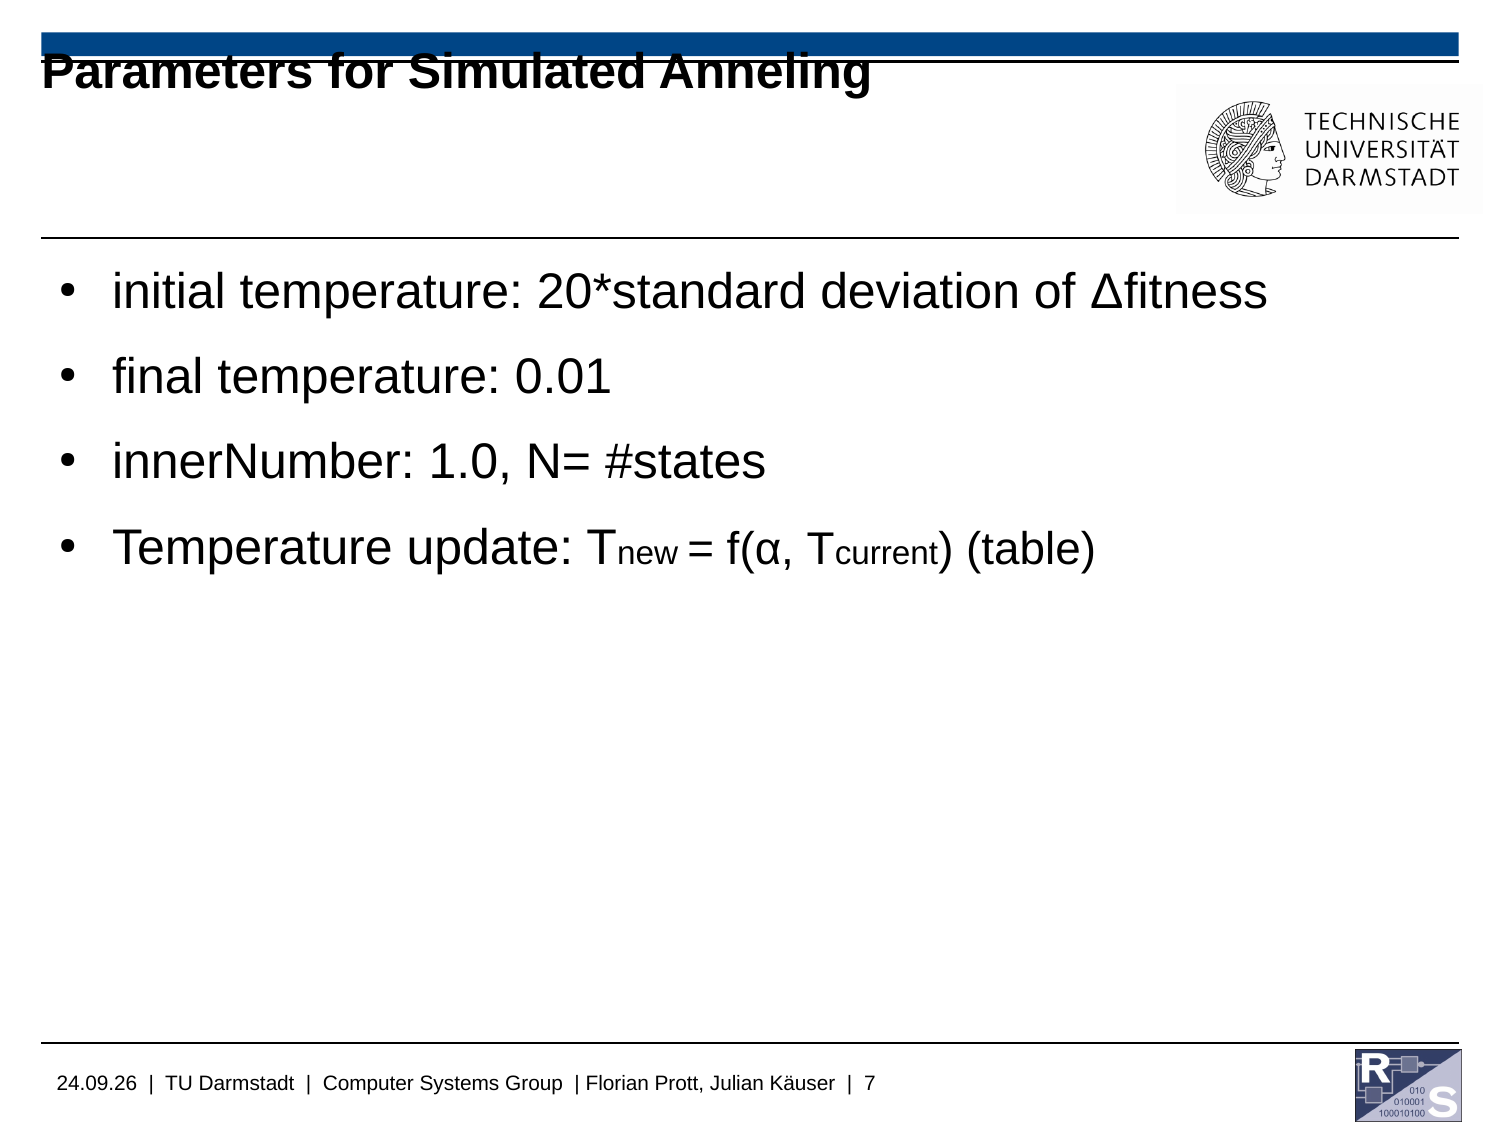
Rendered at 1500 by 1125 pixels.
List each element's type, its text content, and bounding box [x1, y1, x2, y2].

list initial temperature: 20*standard deviation of Δfitness final temperature: 0.01 innerNumber: 1.0, N= #states Temperature update: Tnew = f(α, Tcurrent) (table) [41, 263, 1455, 1032]
picture [1355, 1049, 1462, 1122]
title Parameters for Simulated Anneling [41, 50, 1131, 201]
